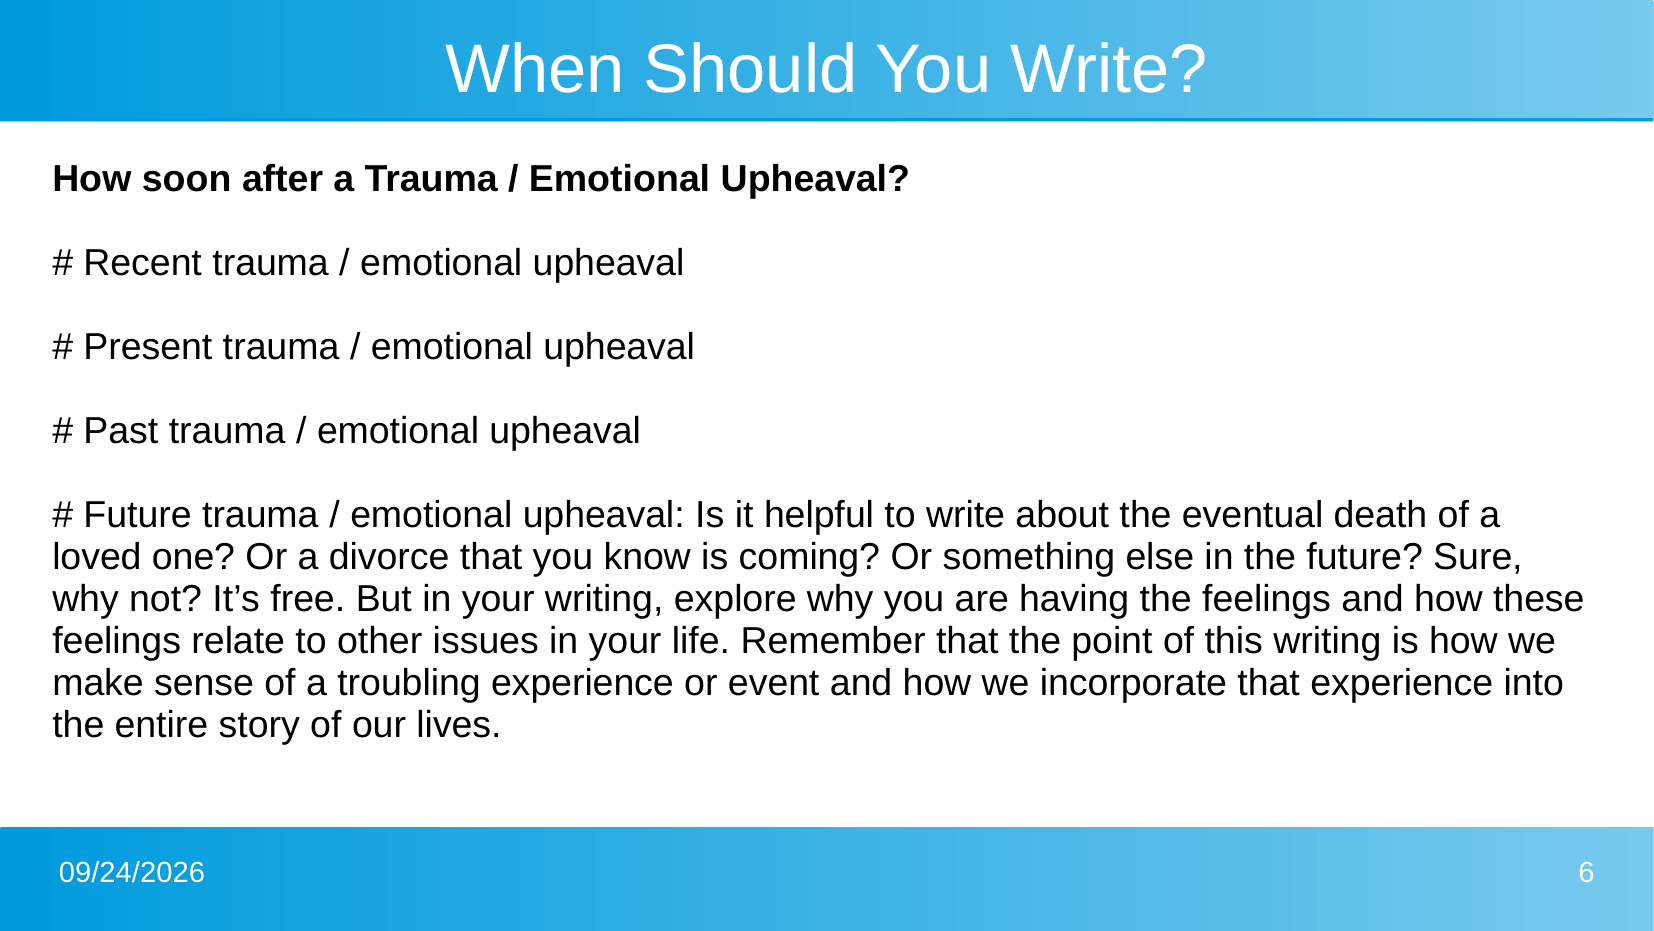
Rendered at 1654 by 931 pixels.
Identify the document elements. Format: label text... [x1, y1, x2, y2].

text_box How soon after a Trauma / Emotional Upheaval? # Recent trauma / emotional upheaval # Present trauma / emotional upheaval # Past trauma / emotional upheaval # Future trauma / emotional upheaval: Is it helpful to write about the eventual death of a loved one? Or a divorce that you know is coming? Or something else in the future? Sure, why not? It’s free. But in your writing, explore why you are having the feelings and how these feelings relate to other issues in your life. Remember that the point of this writing is how we make sense of a troubling experience or event and how we incorporate that experience into the entire story of our lives. [37, 150, 1613, 788]
title When Should You Write? [59, 29, 1595, 108]
